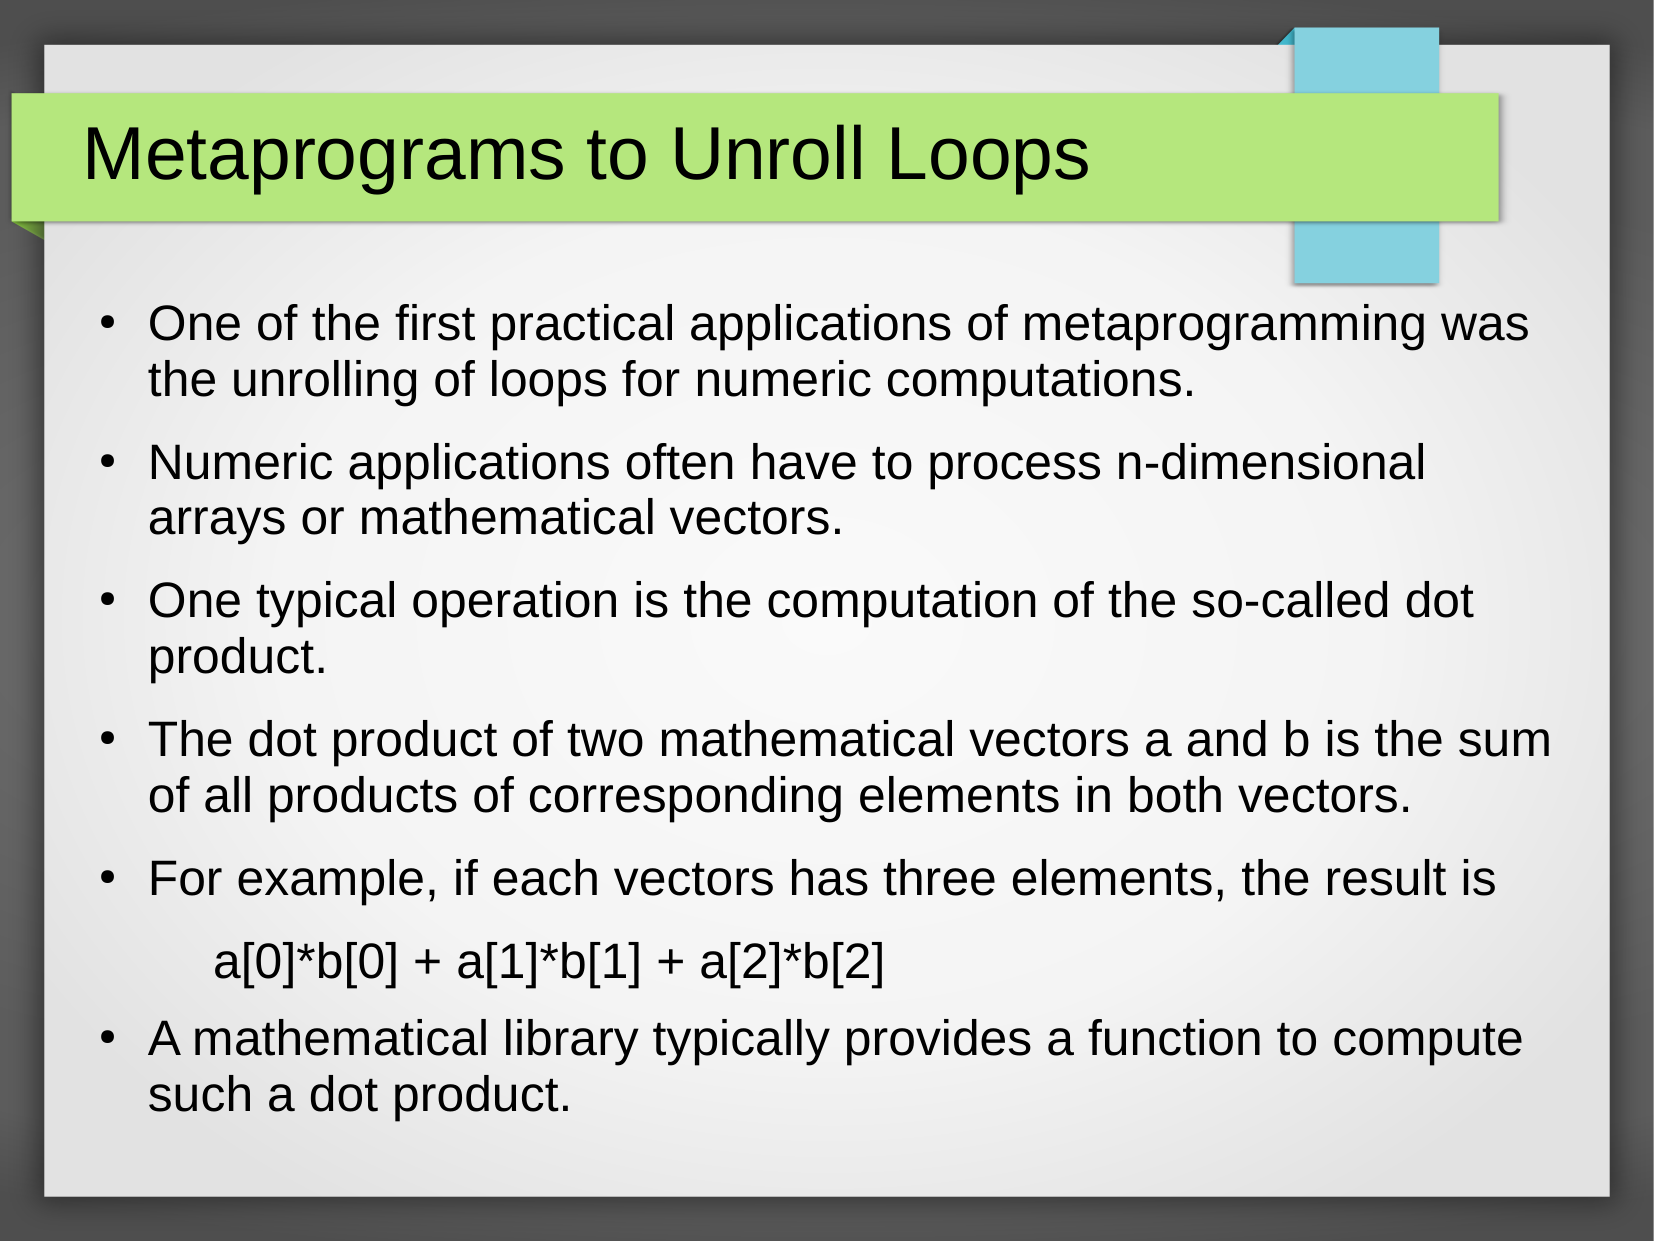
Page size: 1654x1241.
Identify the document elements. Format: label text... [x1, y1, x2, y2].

picture [0, 0, 1654, 1241]
list One of the first practical applications of metaprogramming was the unrolling of loops for numeric computations. Numeric applications often have to process n-dimensional arrays or mathematical vectors. One typical operation is the computation of the so-called dot product. The dot product of two mathematical vectors a and b is the sum of all products of corresponding elements in both vectors. For example, if each vectors has three elements, the result is a[0]*b[0] + a[1]*b[1] + a[2]*b[2] A mathematical library typically provides a function to compute such a dot product. [82, 295, 1571, 1130]
title Metaprograms to Unroll Loops [82, 94, 1264, 213]
